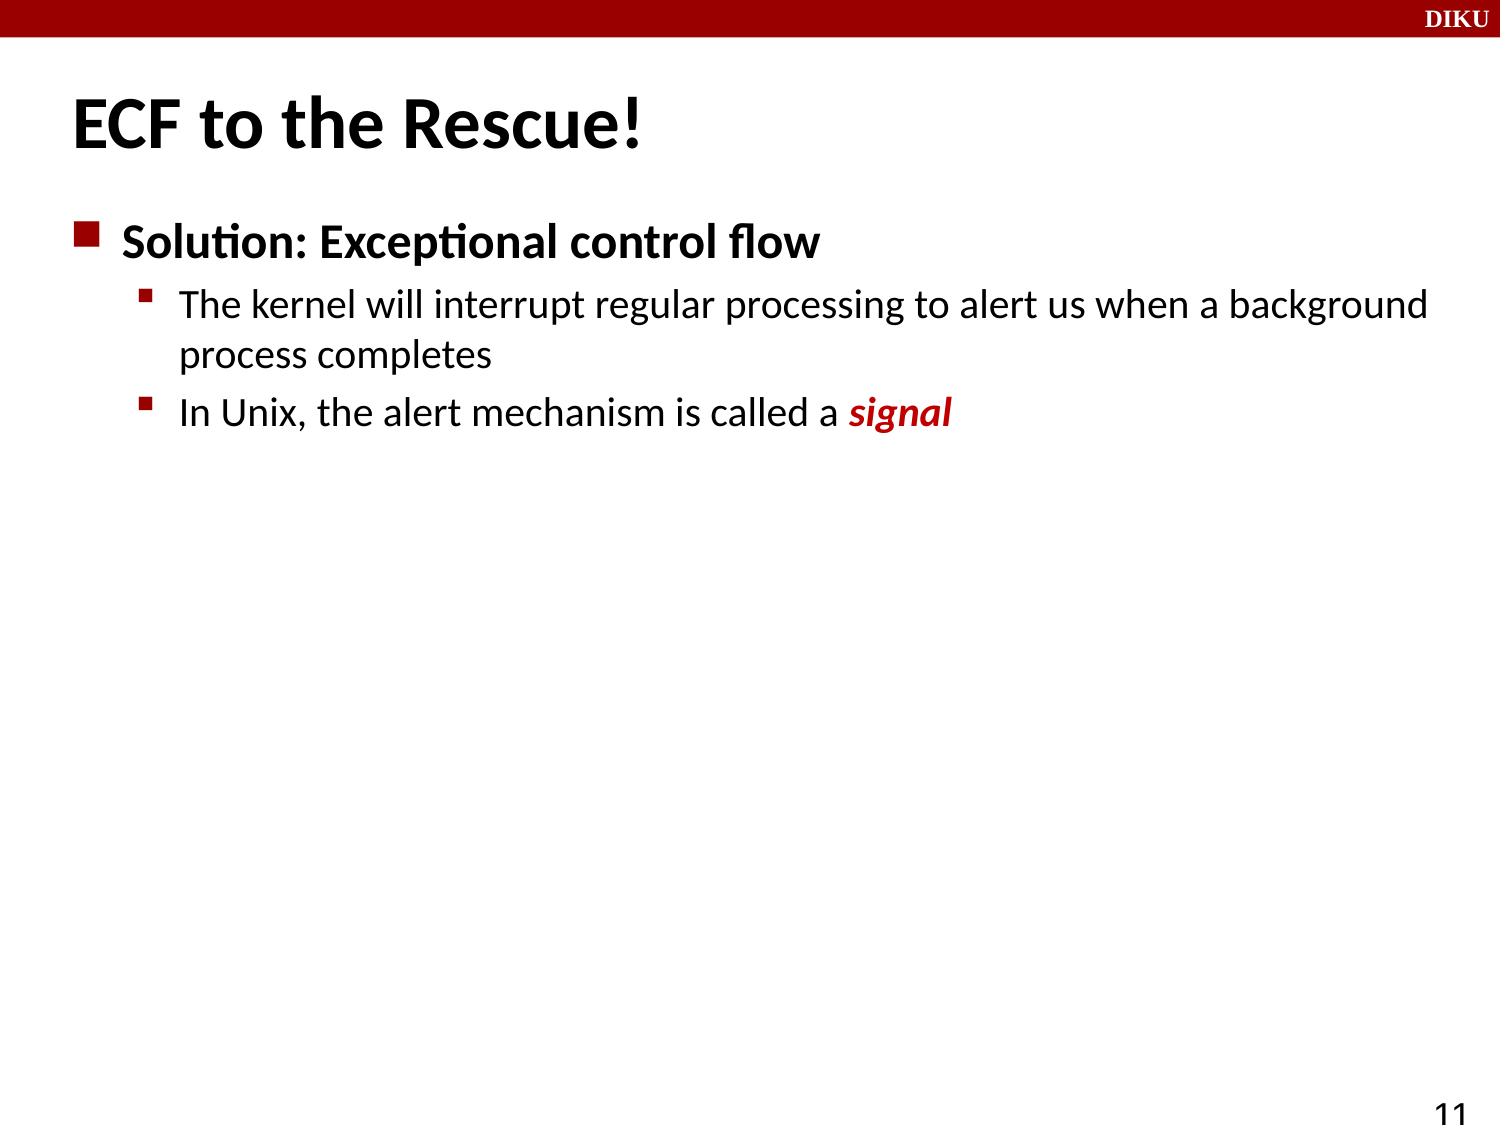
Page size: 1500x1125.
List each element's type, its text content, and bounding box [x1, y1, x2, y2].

text_box Solution: Exceptional control flow The kernel will interrupt regular processing to alert us when a background process completes In Unix, the alert mechanism is called a signal [60, 200, 1450, 1058]
text_box ECF to the Rescue! [57, 54, 1488, 184]
